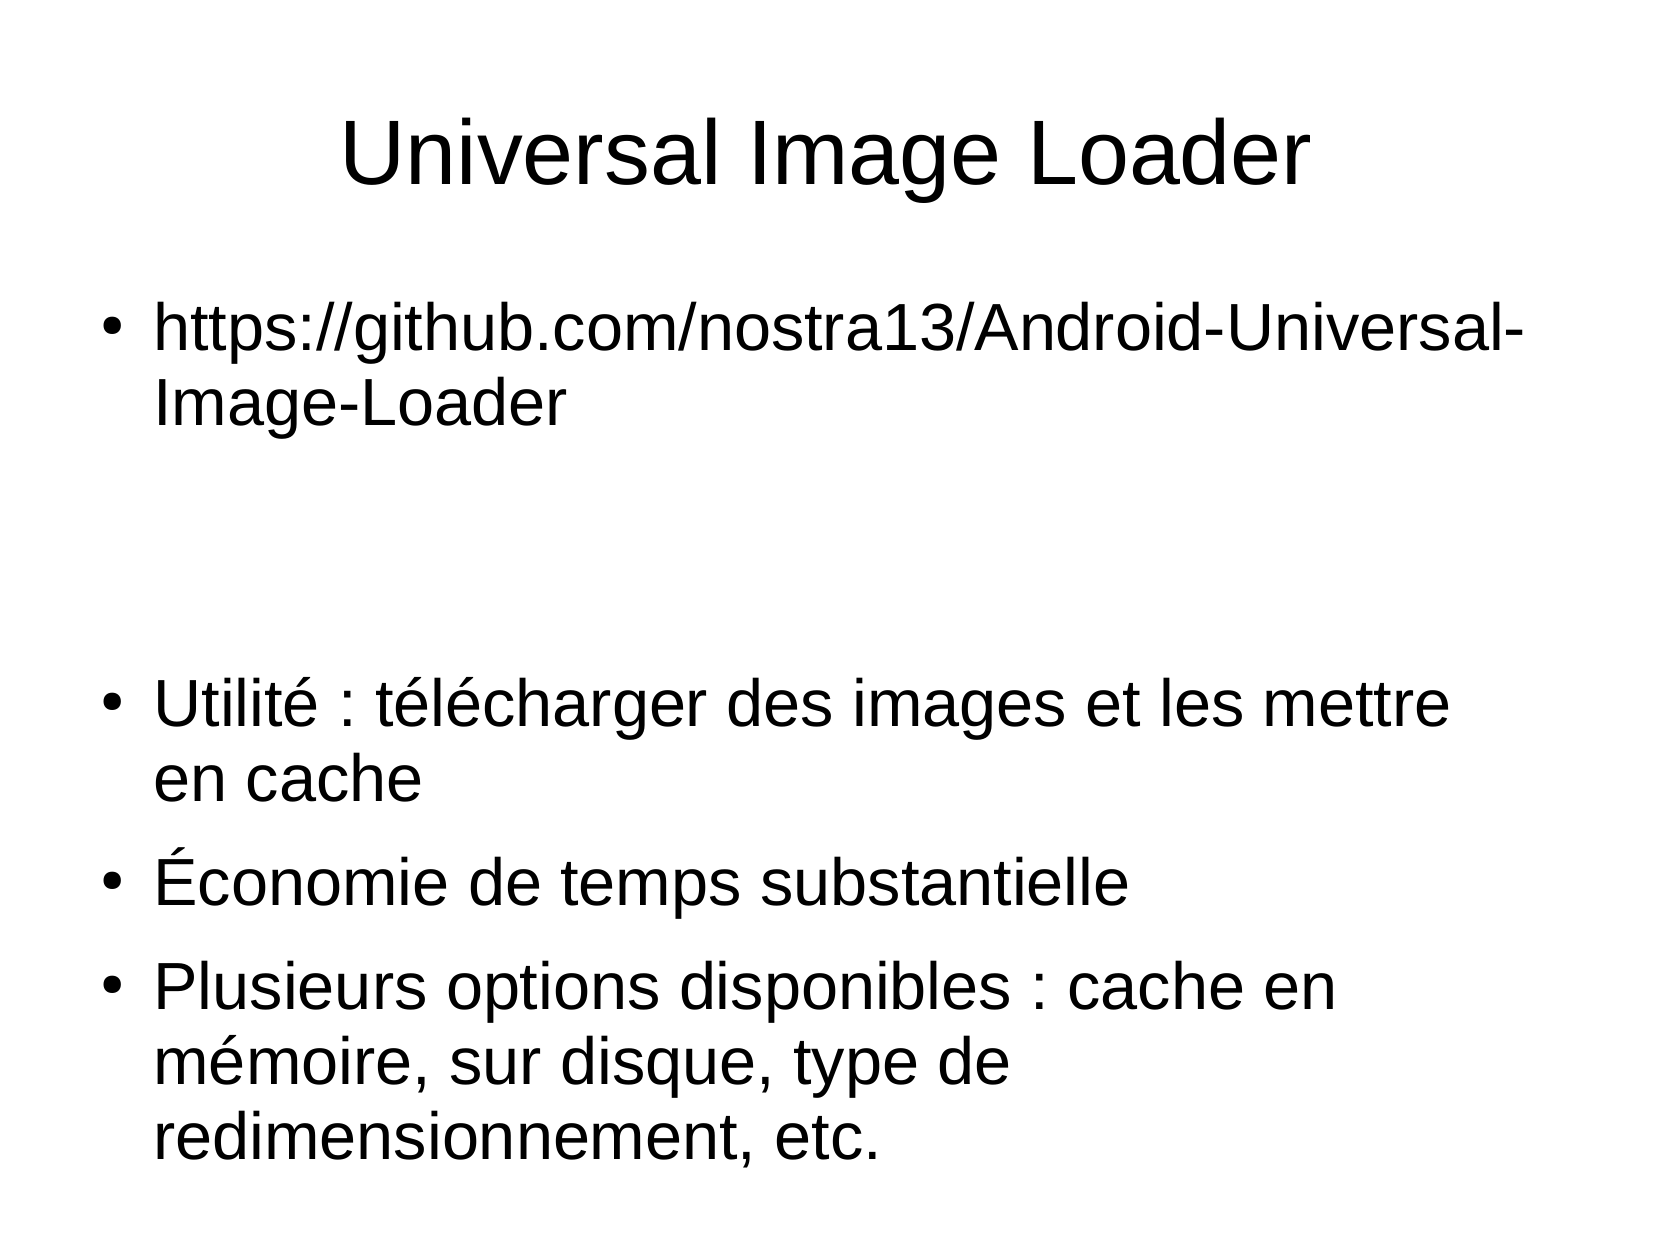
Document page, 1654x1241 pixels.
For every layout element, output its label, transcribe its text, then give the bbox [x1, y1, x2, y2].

list Utilité : télécharger des images et les mettre en cache Économie de temps substantielle Plusieurs options disponibles : cache en mémoire, sur disque, type de redimensionnement, etc. [82, 665, 1538, 1009]
list https://github.com/nostra13/Android-Universal-Image-Loader [82, 290, 1538, 634]
title Universal Image Loader [82, 49, 1571, 257]
